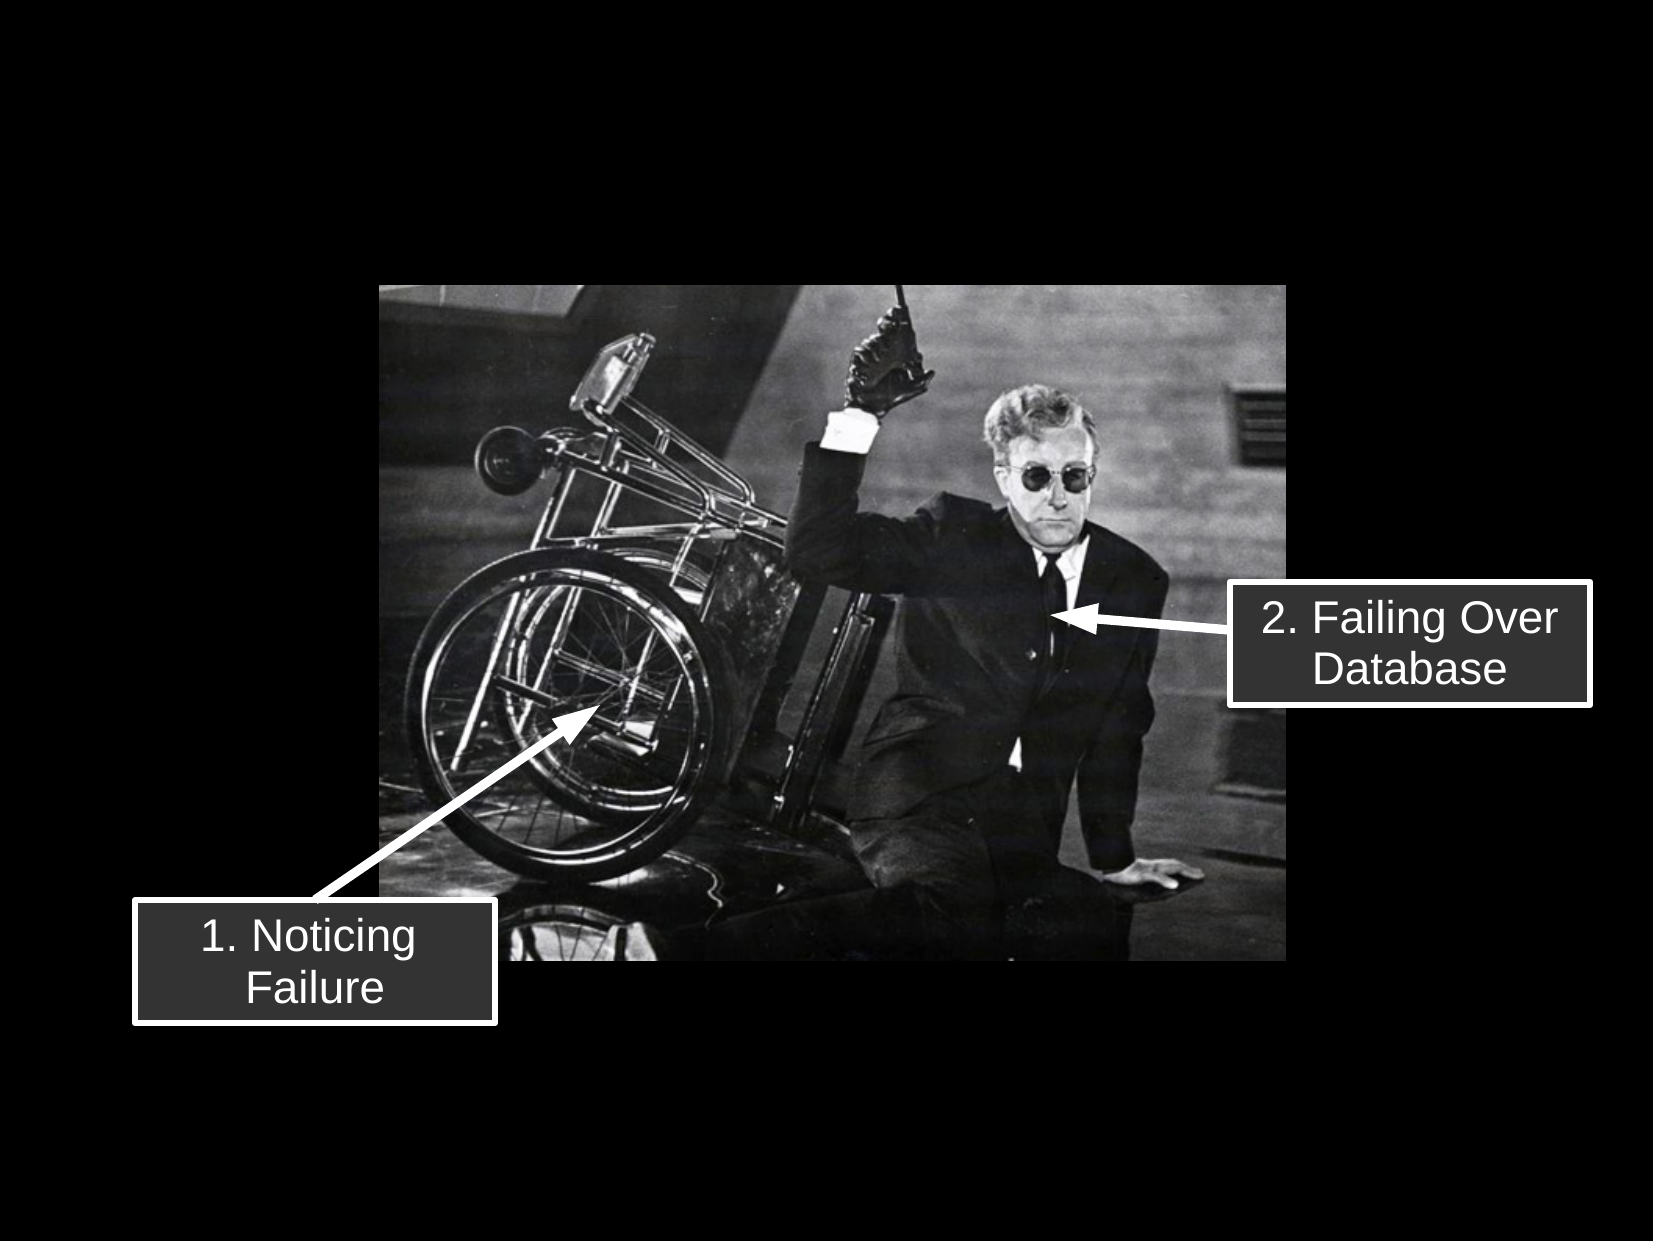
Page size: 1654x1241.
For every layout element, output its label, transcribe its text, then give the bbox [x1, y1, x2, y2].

text_box 2. Failing Over Database [1230, 581, 1591, 706]
picture [379, 285, 1286, 961]
text_box 1. Noticing Failure [135, 900, 496, 1024]
